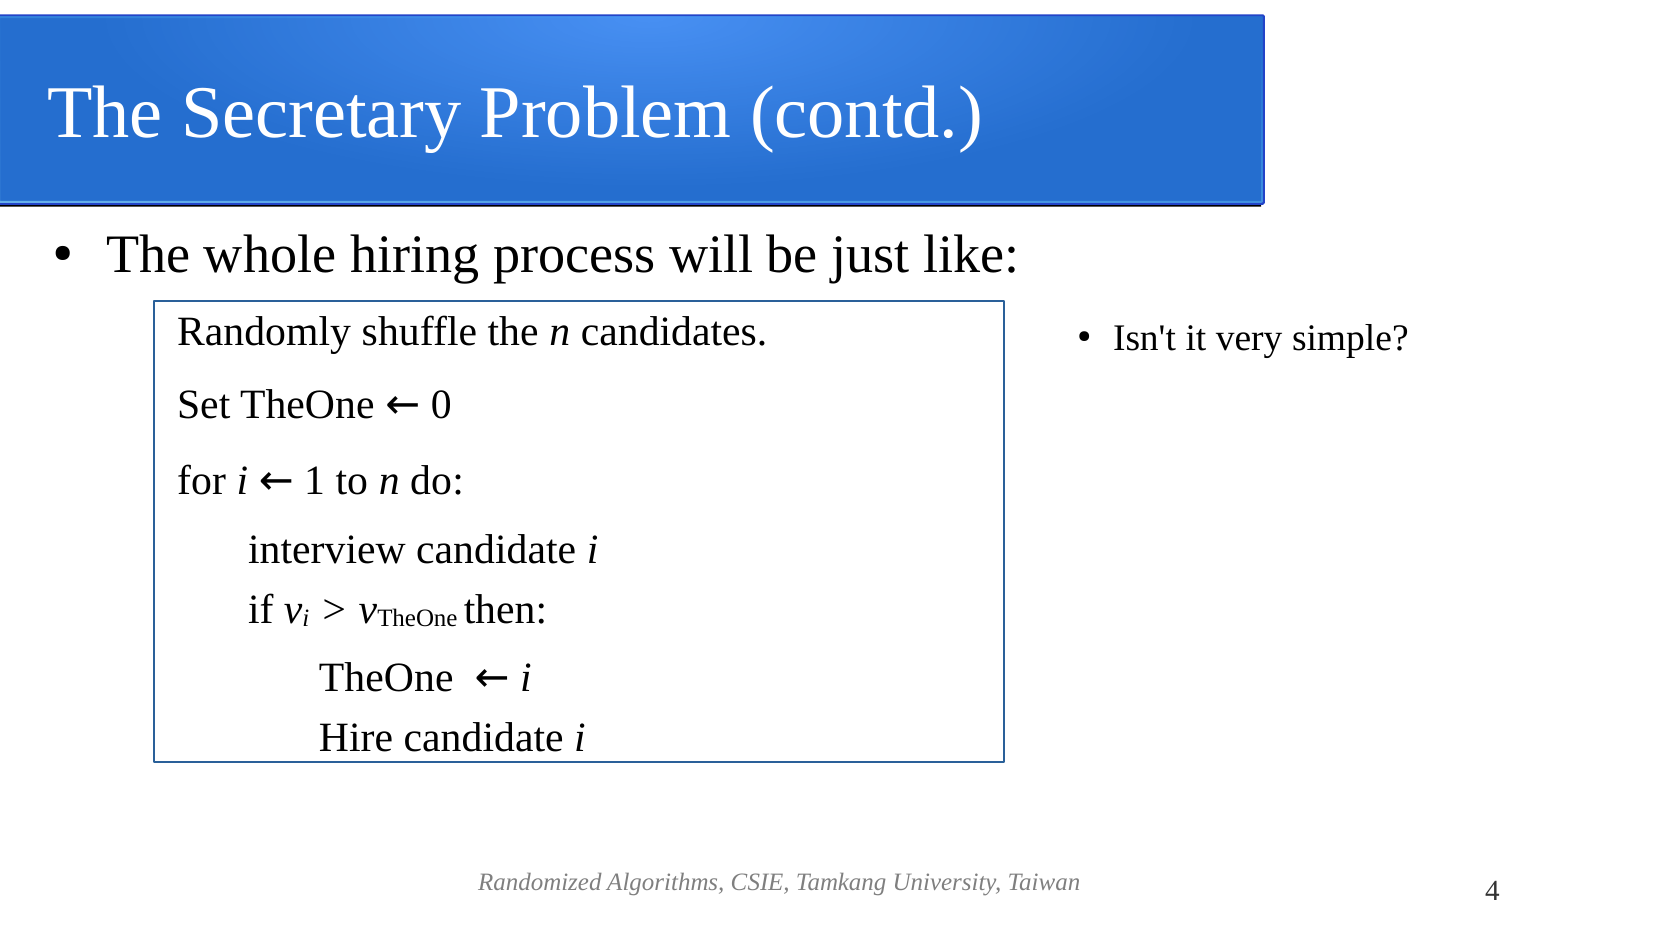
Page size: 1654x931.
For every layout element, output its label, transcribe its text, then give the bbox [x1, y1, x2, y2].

list The whole hiring process will be just like: Randomly shuffle the n candidates. Set TheOne ← 0 for i ← 1 to n do: interview candidate i if vi > vTheOne then: TheOne ← i Hire candidate i [35, 224, 1524, 839]
text_box Isn't it very simple? [1062, 309, 1489, 367]
title The Secretary Problem (contd.) [47, 35, 1199, 189]
